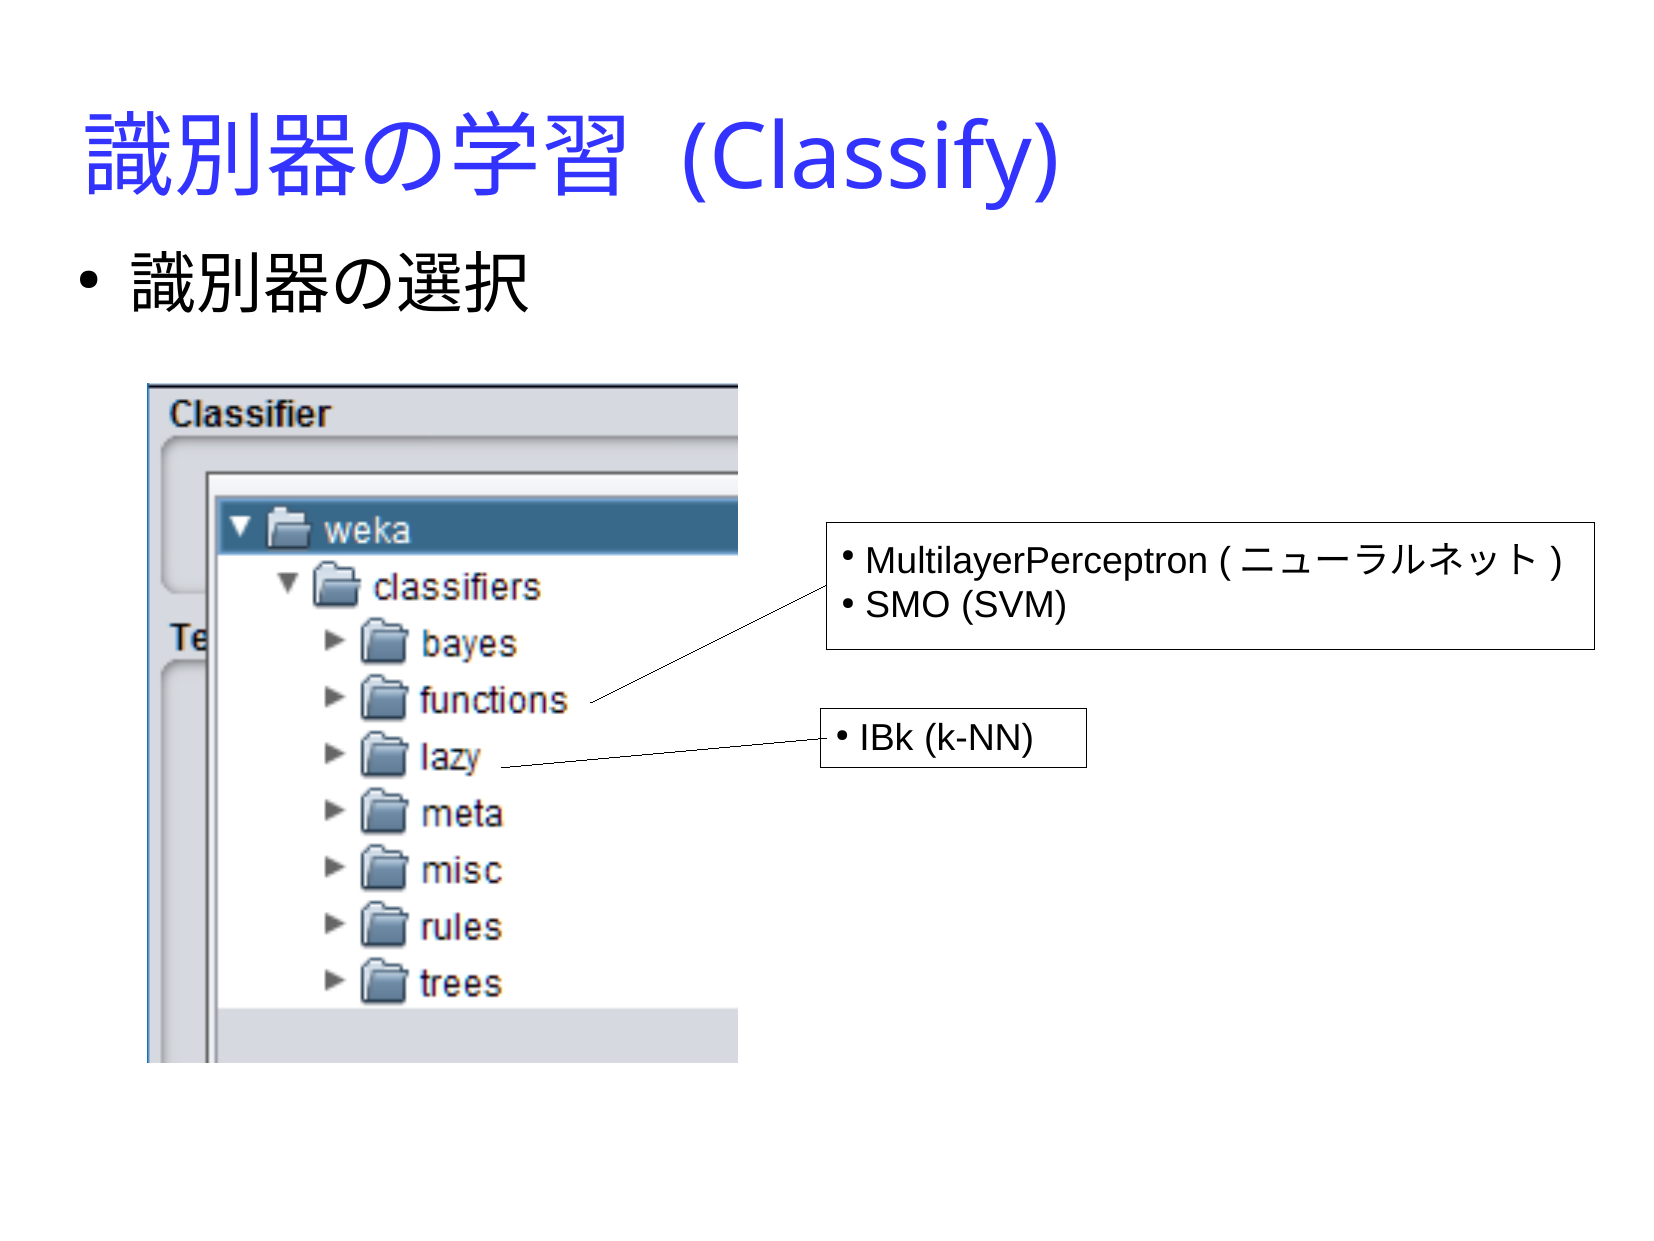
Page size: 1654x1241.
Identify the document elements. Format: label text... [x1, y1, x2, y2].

title 識別器の学習 (Classify) [82, 49, 1571, 257]
text_box MultilayerPerceptron (ニューラルネット) SMO (SVM) [826, 522, 1595, 650]
picture [147, 383, 738, 1063]
list 識別器の選択 [59, 236, 1548, 956]
text_box IBk (k-NN) [820, 708, 1087, 768]
